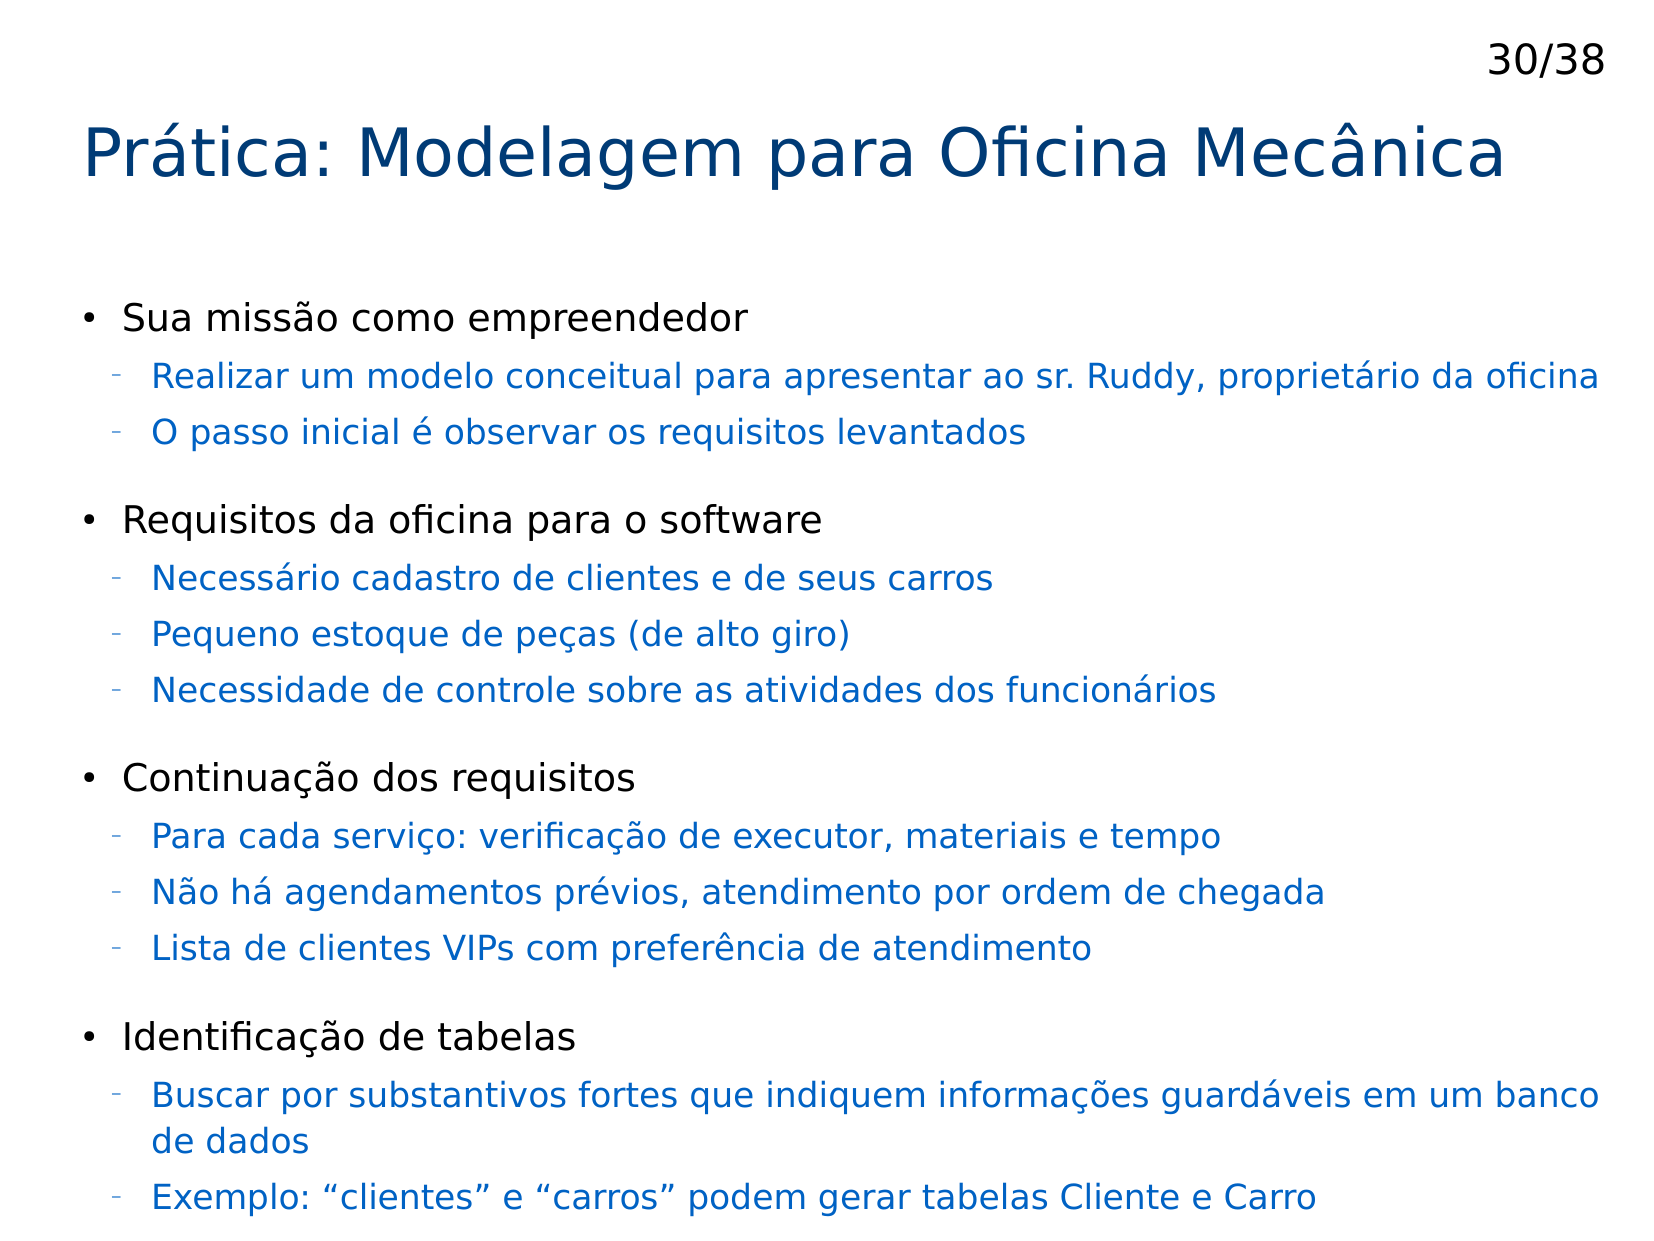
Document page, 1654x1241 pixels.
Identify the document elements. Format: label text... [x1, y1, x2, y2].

title Prática: Modelagem para Oficina Mecânica [82, 82, 1571, 224]
list Sua missão como empreendedor Realizar um modelo conceitual para apresentar ao sr. Ruddy, proprietário da oficina O passo inicial é observar os requisitos levantados Requisitos da oficina para o software Necessário cadastro de clientes e de seus carros Pequeno estoque de peças (de alto giro) Necessidade de controle sobre as atividades dos funcionários Continuação dos requisitos Para cada serviço: verificação de executor, materiais e tempo Não há agendamentos prévios, atendimento por ordem de chegada Lista de clientes VIPs com preferência de atendimento Identificação de tabelas Buscar por substantivos fortes que indiquem informações guardáveis em um banco de dados Exemplo: “clientes” e “carros” podem gerar tabelas Cliente e Carro [82, 289, 1640, 1224]
